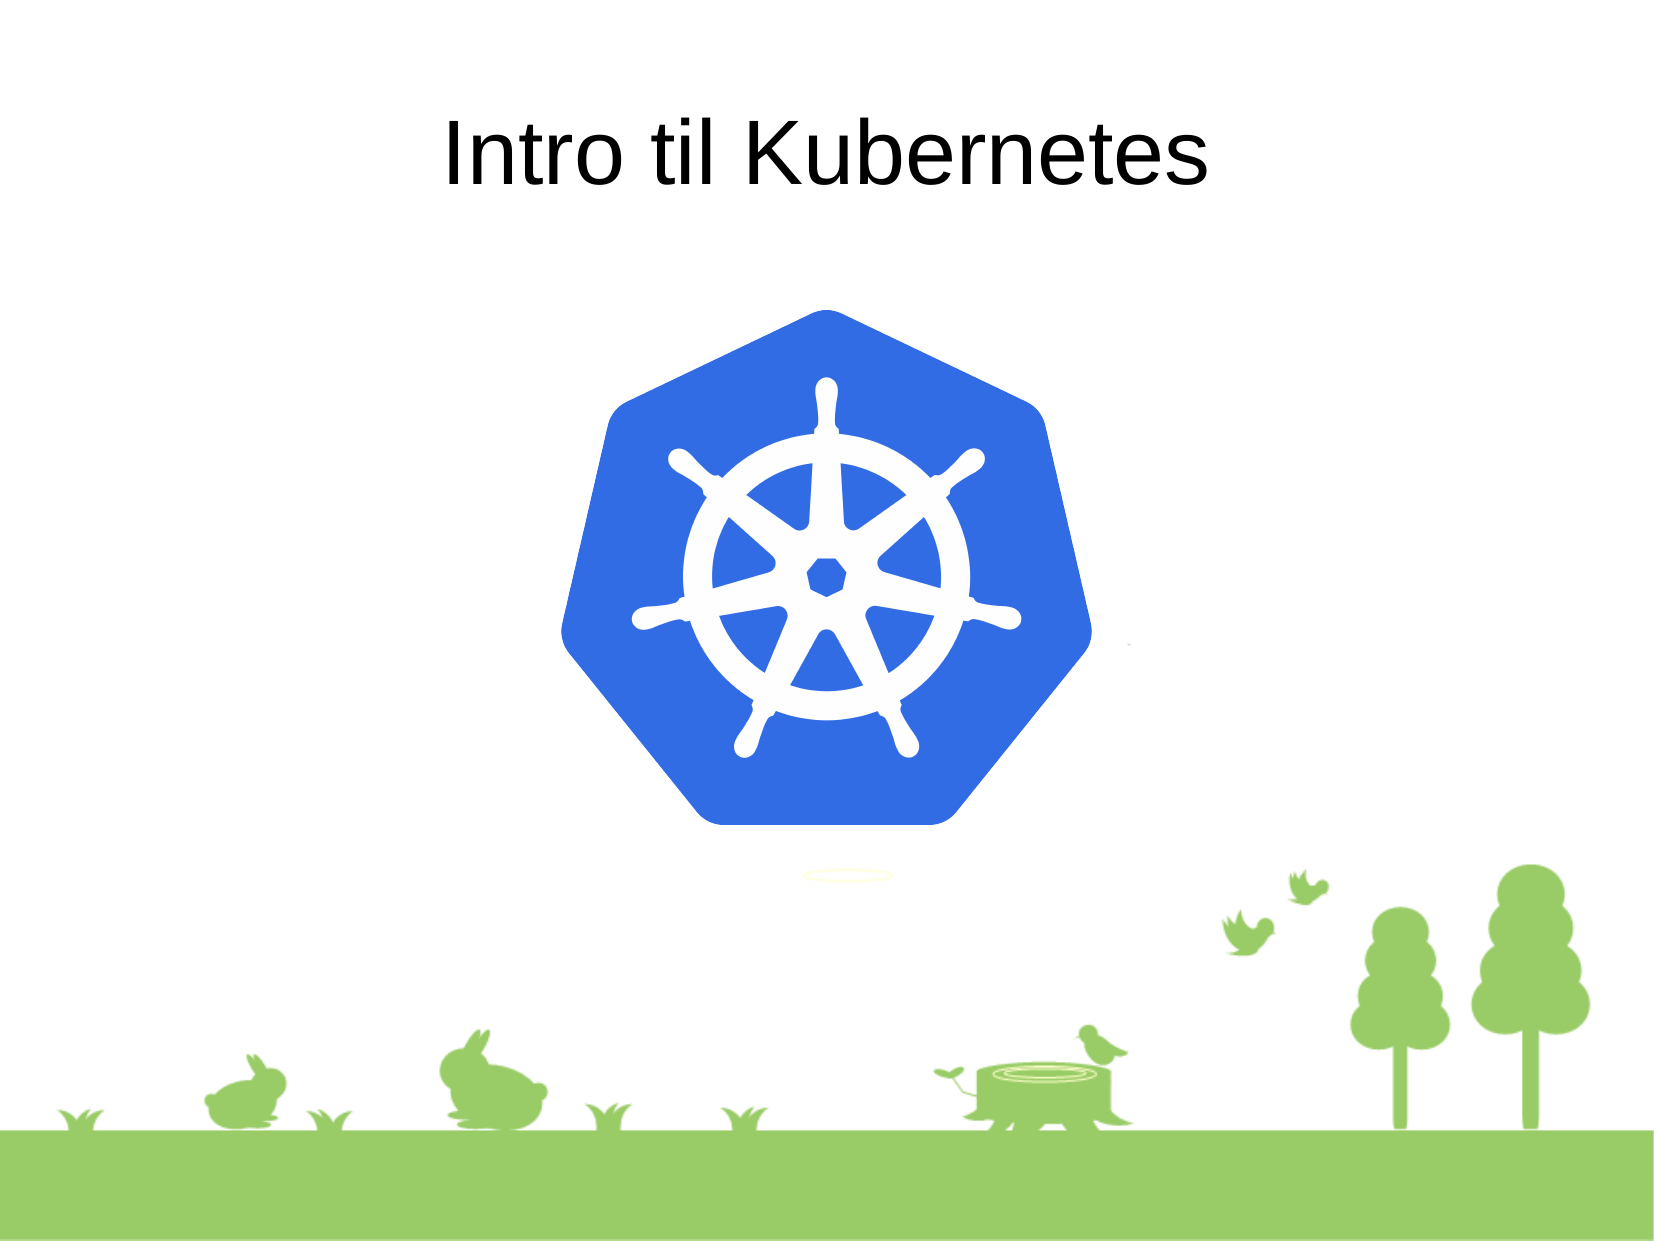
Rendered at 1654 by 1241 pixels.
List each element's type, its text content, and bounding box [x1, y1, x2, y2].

title Intro til Kubernetes [82, 49, 1571, 257]
picture [0, 0, 1654, 1241]
